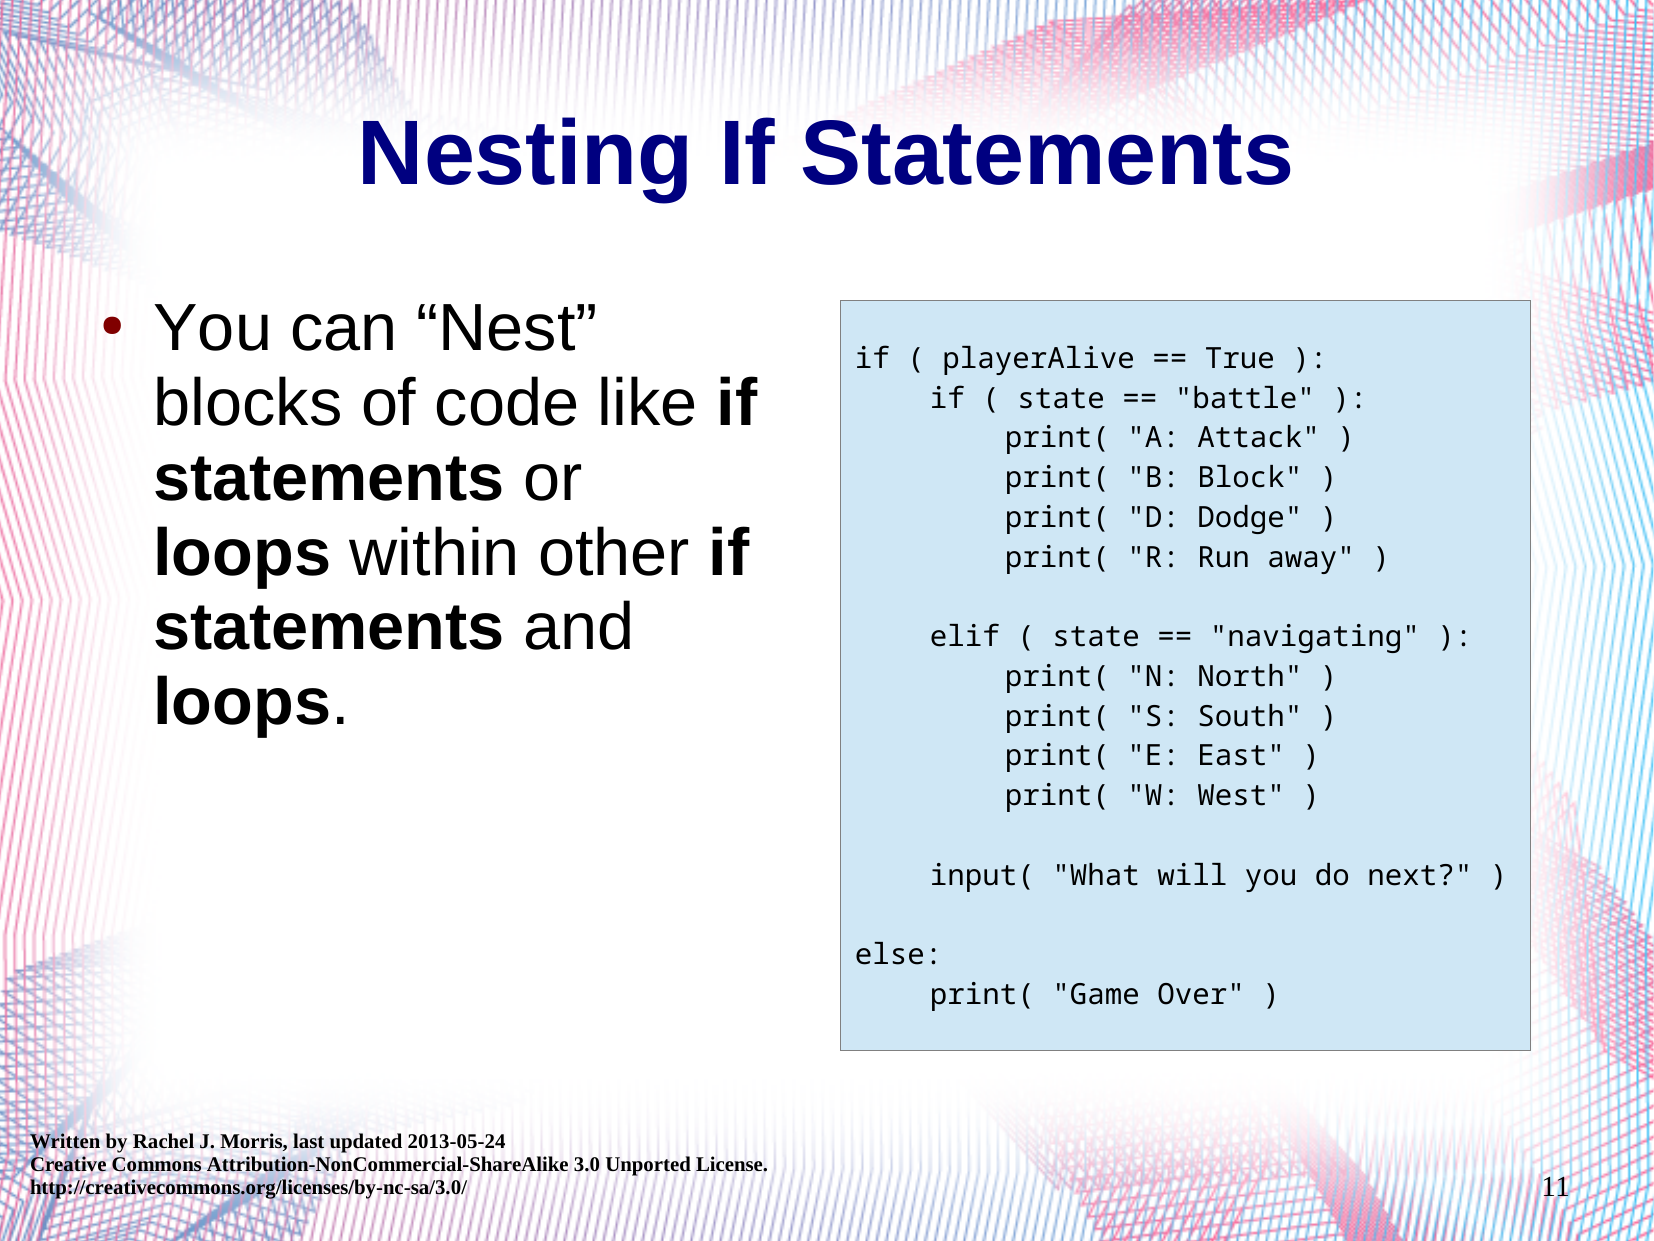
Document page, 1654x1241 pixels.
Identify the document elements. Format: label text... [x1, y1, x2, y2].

list You can “Nest” blocks of code like if statements or loops within other if statements and loops. [82, 290, 766, 1036]
title Nesting If Statements [82, 49, 1571, 257]
text_box if ( playerAlive == True ): if ( state == "battle" ): print( "A: Attack" ) print( "B: Block" ) print( "D: Dodge" ) print( "R: Run away" ) elif ( state == "navigating" ): print( "N: North" ) print( "S: South" ) print( "E: East" ) print( "W: West" ) input( "What will you do next?" ) else: print( "Game Over" ) [840, 300, 1531, 1051]
picture [0, 0, 1654, 1241]
